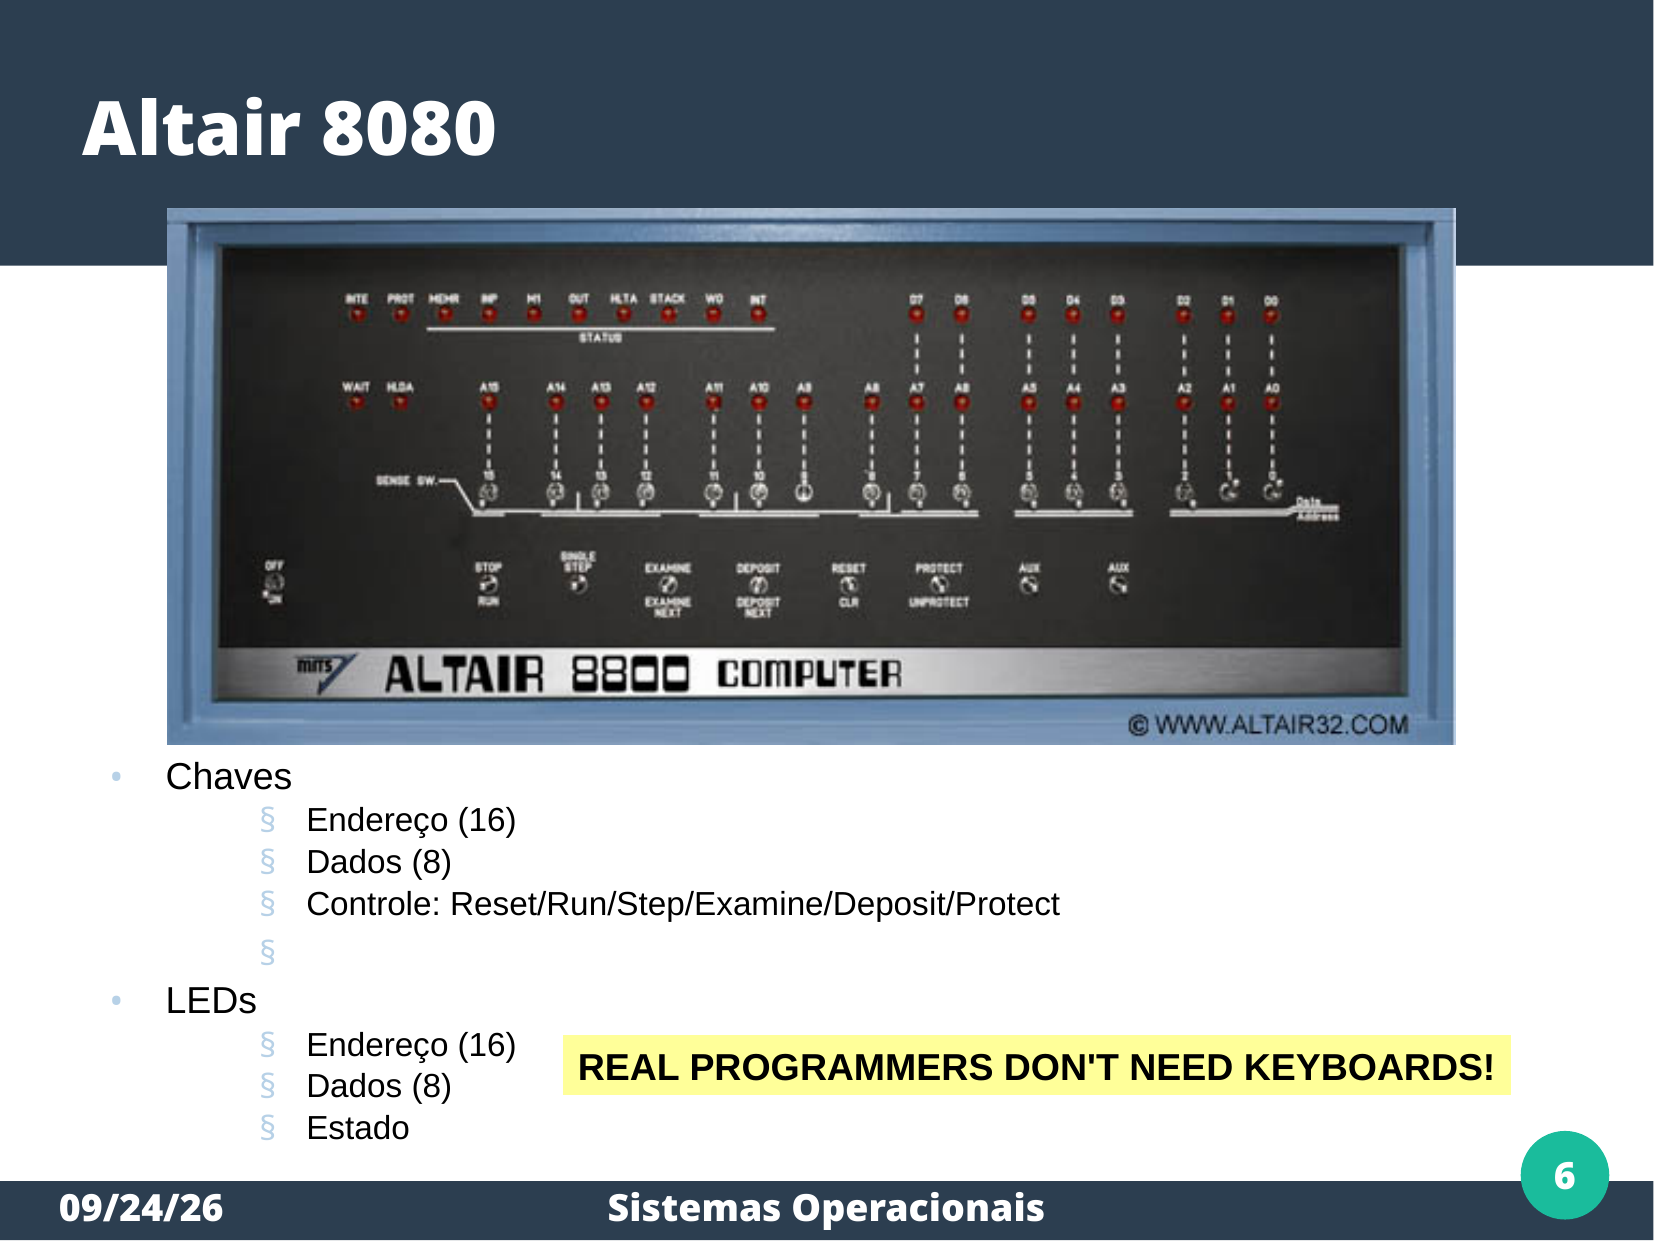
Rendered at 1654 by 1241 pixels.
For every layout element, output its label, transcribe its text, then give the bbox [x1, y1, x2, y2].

text_box REAL PROGRAMMERS DON'T NEED KEYBOARDS! [563, 1035, 1511, 1095]
picture [167, 208, 1456, 745]
title Altair 8080 [82, 49, 1571, 204]
list Chaves Endereço (16) Dados (8) Controle: Reset/Run/Step/Examine/Deposit/Protect LEDs Endereço (16) Dados (8) Estado [94, 751, 1560, 1216]
